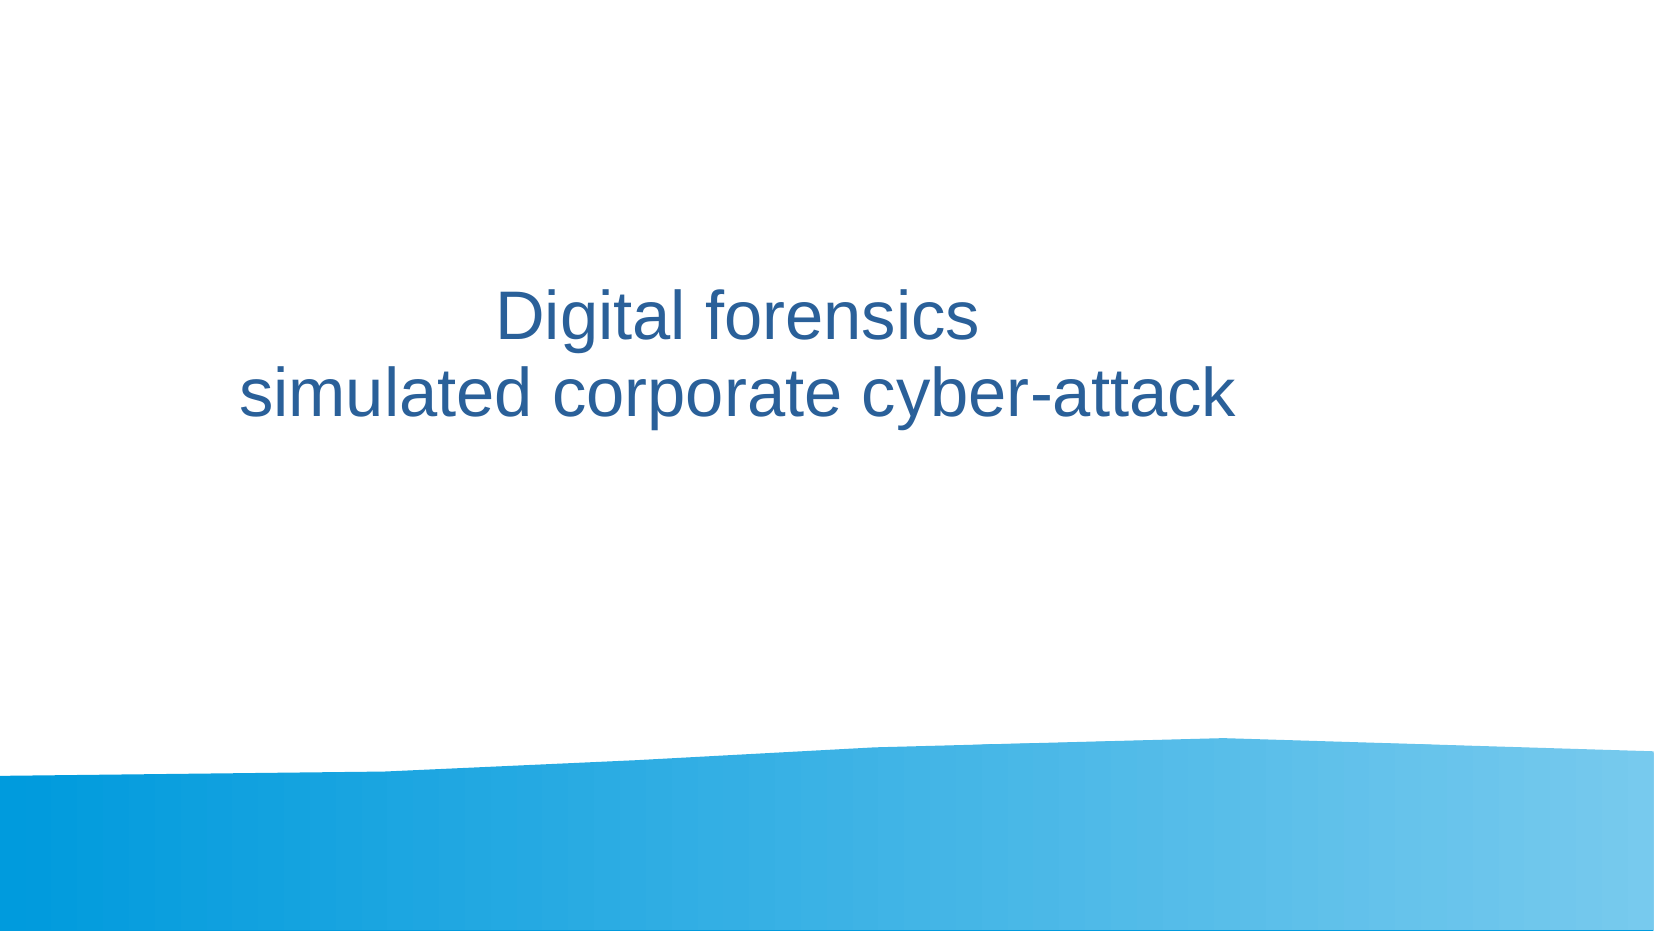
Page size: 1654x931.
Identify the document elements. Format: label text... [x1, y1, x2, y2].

title Digital forensics simulated corporate cyber-attack [0, 265, 1477, 443]
